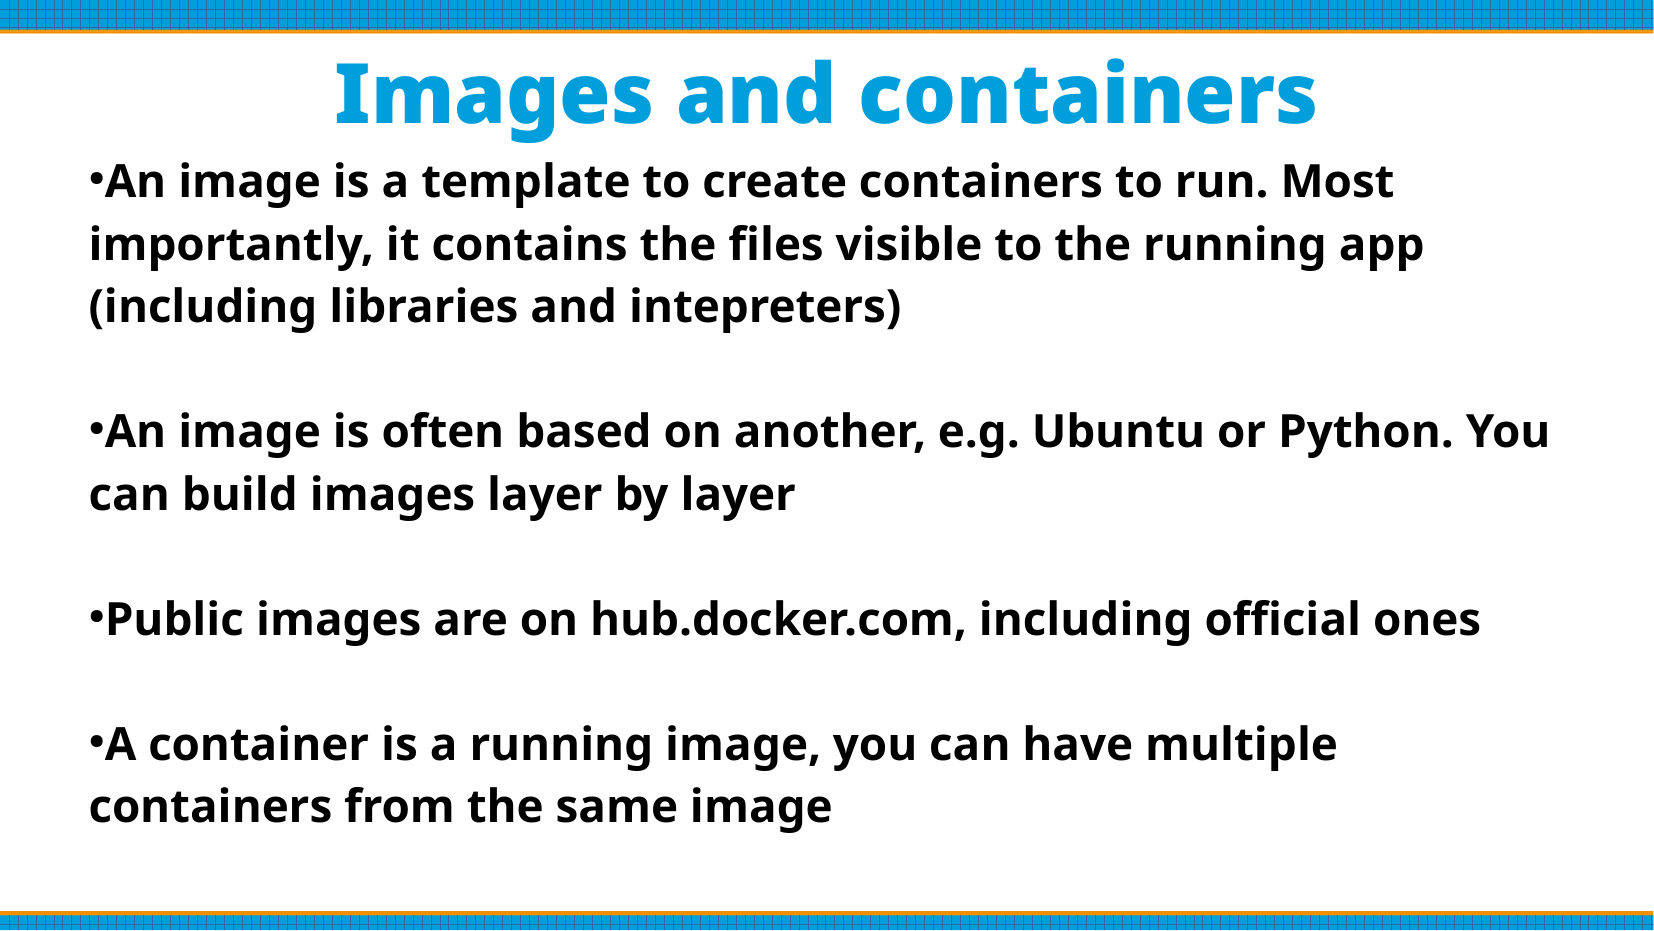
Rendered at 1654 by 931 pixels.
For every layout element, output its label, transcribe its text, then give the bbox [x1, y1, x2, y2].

subtitle Images and containers An image is a template to create containers to run. Most importantly, it contains the files visible to the running app (including libraries and intepreters) An image is often based on another, e.g. Ubuntu or Python. You can build images layer by layer Public images are on hub.docker.com, including official ones A container is a running image, you can have multiple containers from the same image [88, 59, 1565, 813]
